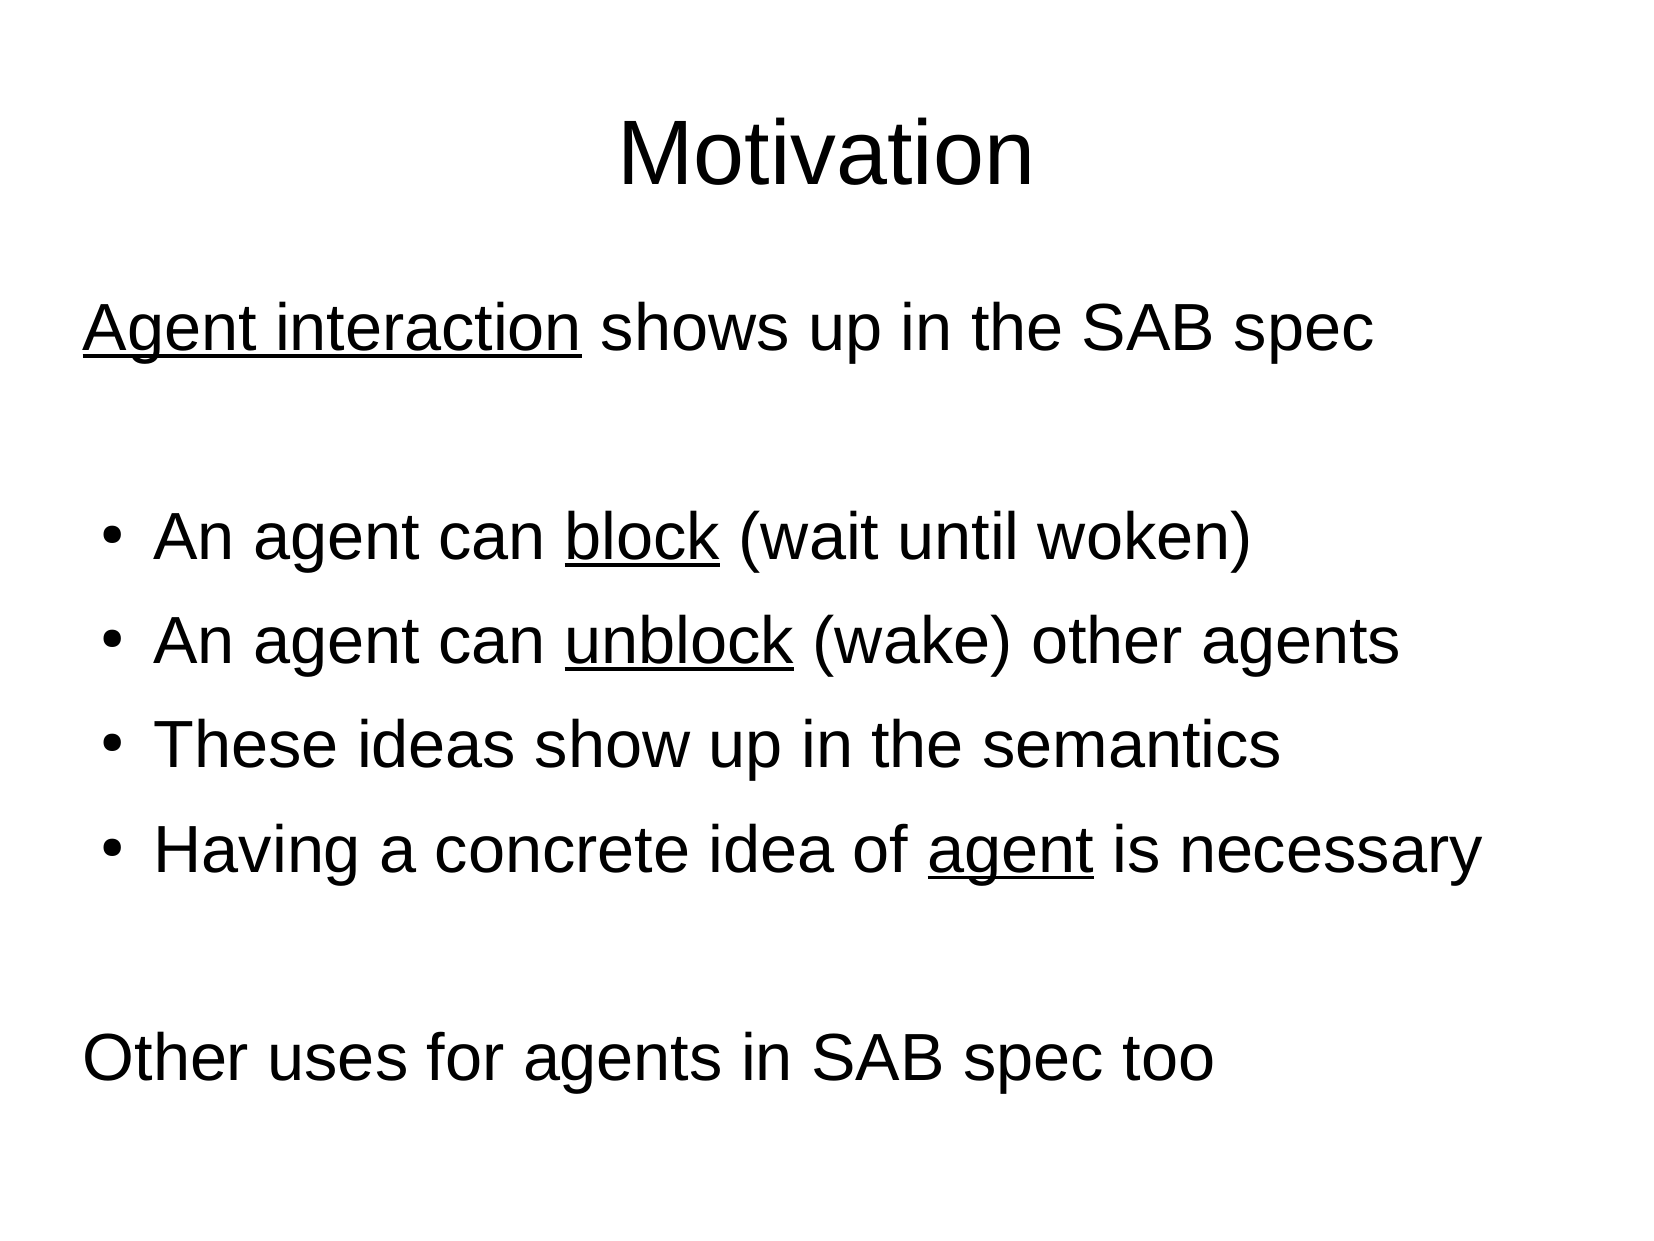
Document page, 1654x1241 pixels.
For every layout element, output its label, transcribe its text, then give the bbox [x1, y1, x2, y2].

title Motivation [82, 49, 1571, 257]
list Agent interaction shows up in the SAB spec An agent can block (wait until woken) An agent can unblock (wake) other agents These ideas show up in the semantics Having a concrete idea of agent is necessary Other uses for agents in SAB spec too [82, 290, 1571, 1126]
